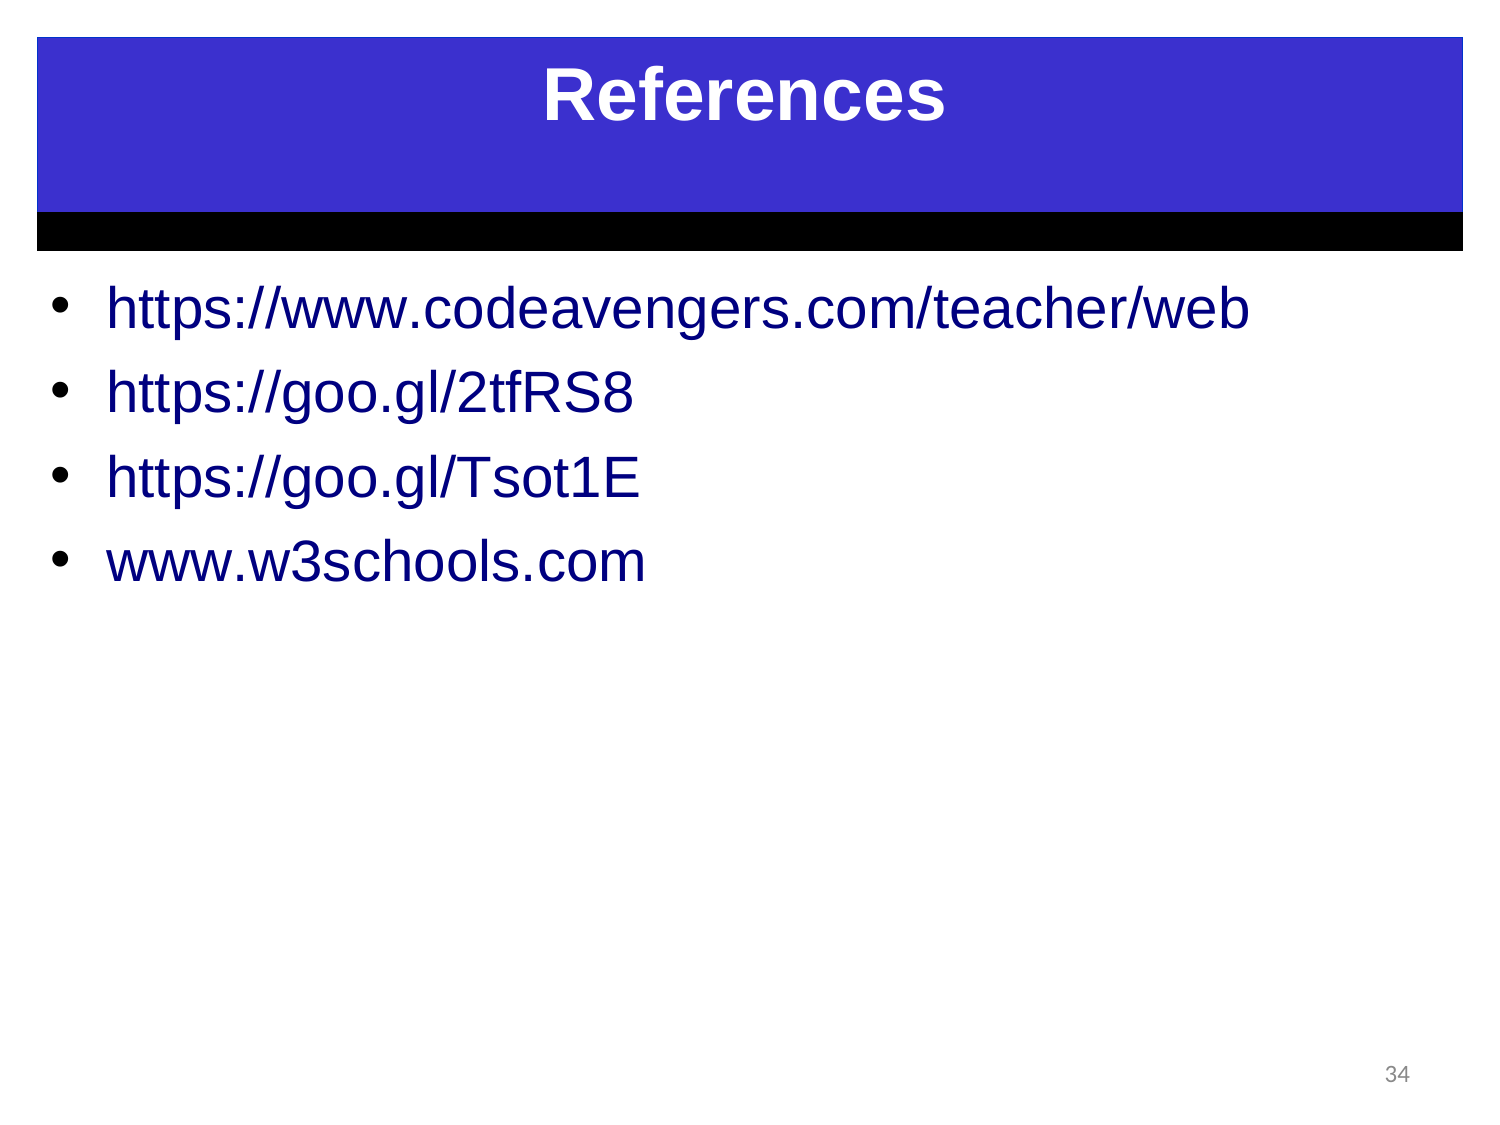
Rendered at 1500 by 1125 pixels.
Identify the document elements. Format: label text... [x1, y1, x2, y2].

text_box <number> [1074, 1042, 1426, 1103]
list References [50, 37, 1450, 213]
list https://www.codeavengers.com/teacher/web https://goo.gl/2tfRS8 https://goo.gl/Tsot1E www.w3schools.com [35, 262, 1411, 1103]
